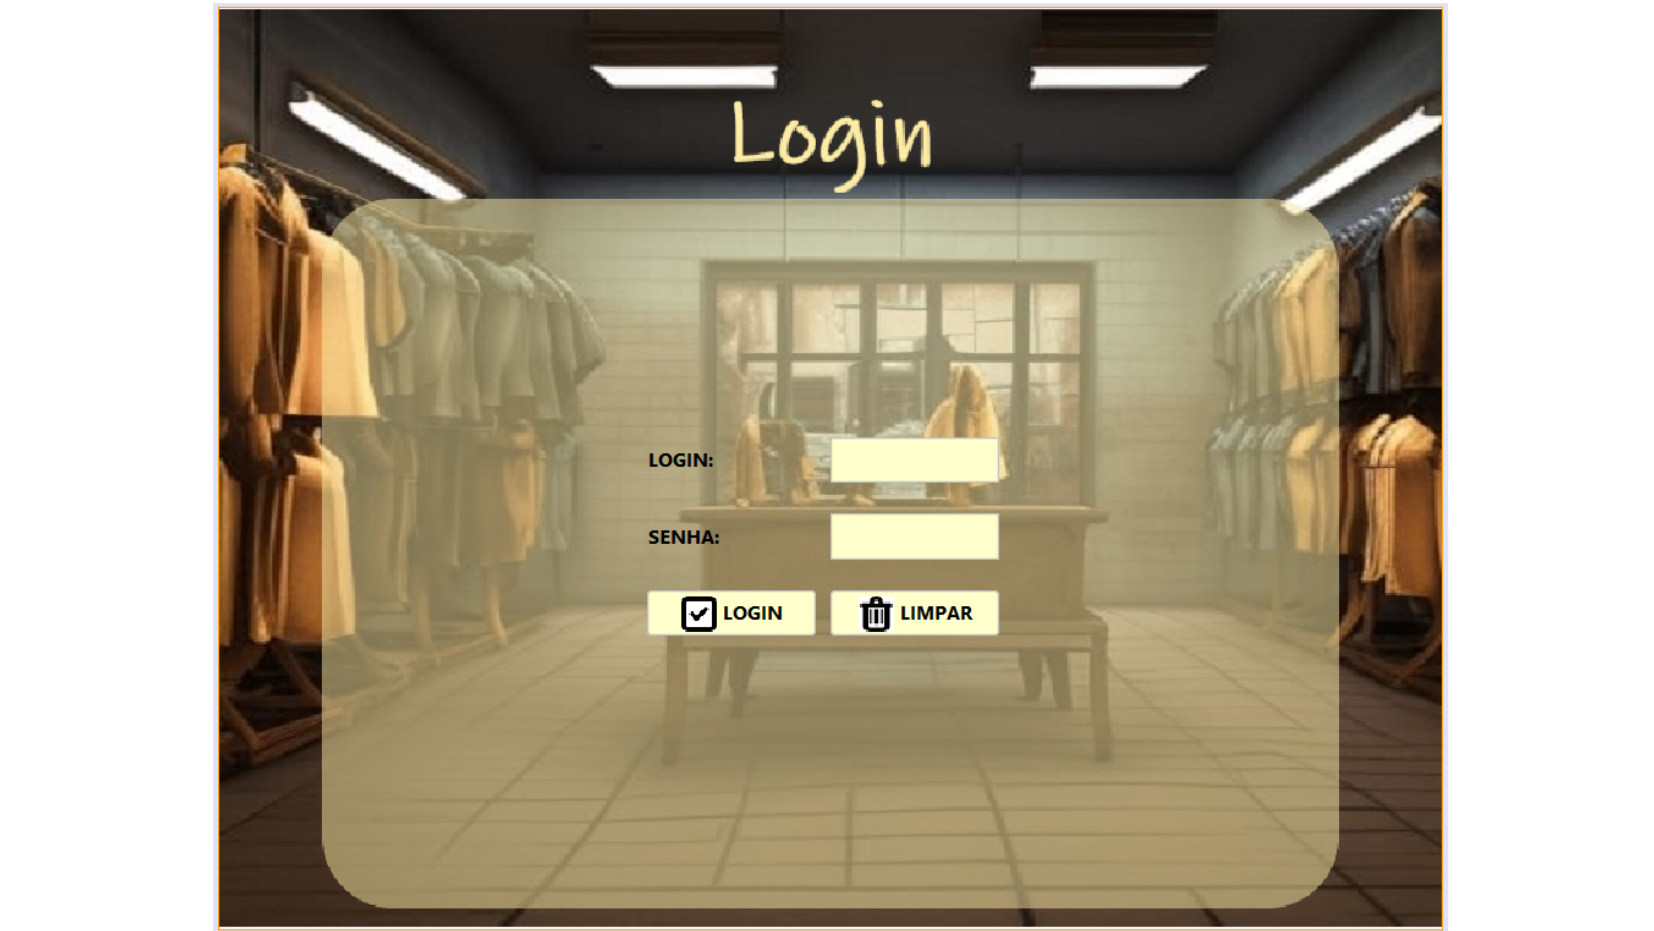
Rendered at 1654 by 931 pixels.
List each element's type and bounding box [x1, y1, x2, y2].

picture [212, 2, 1448, 931]
